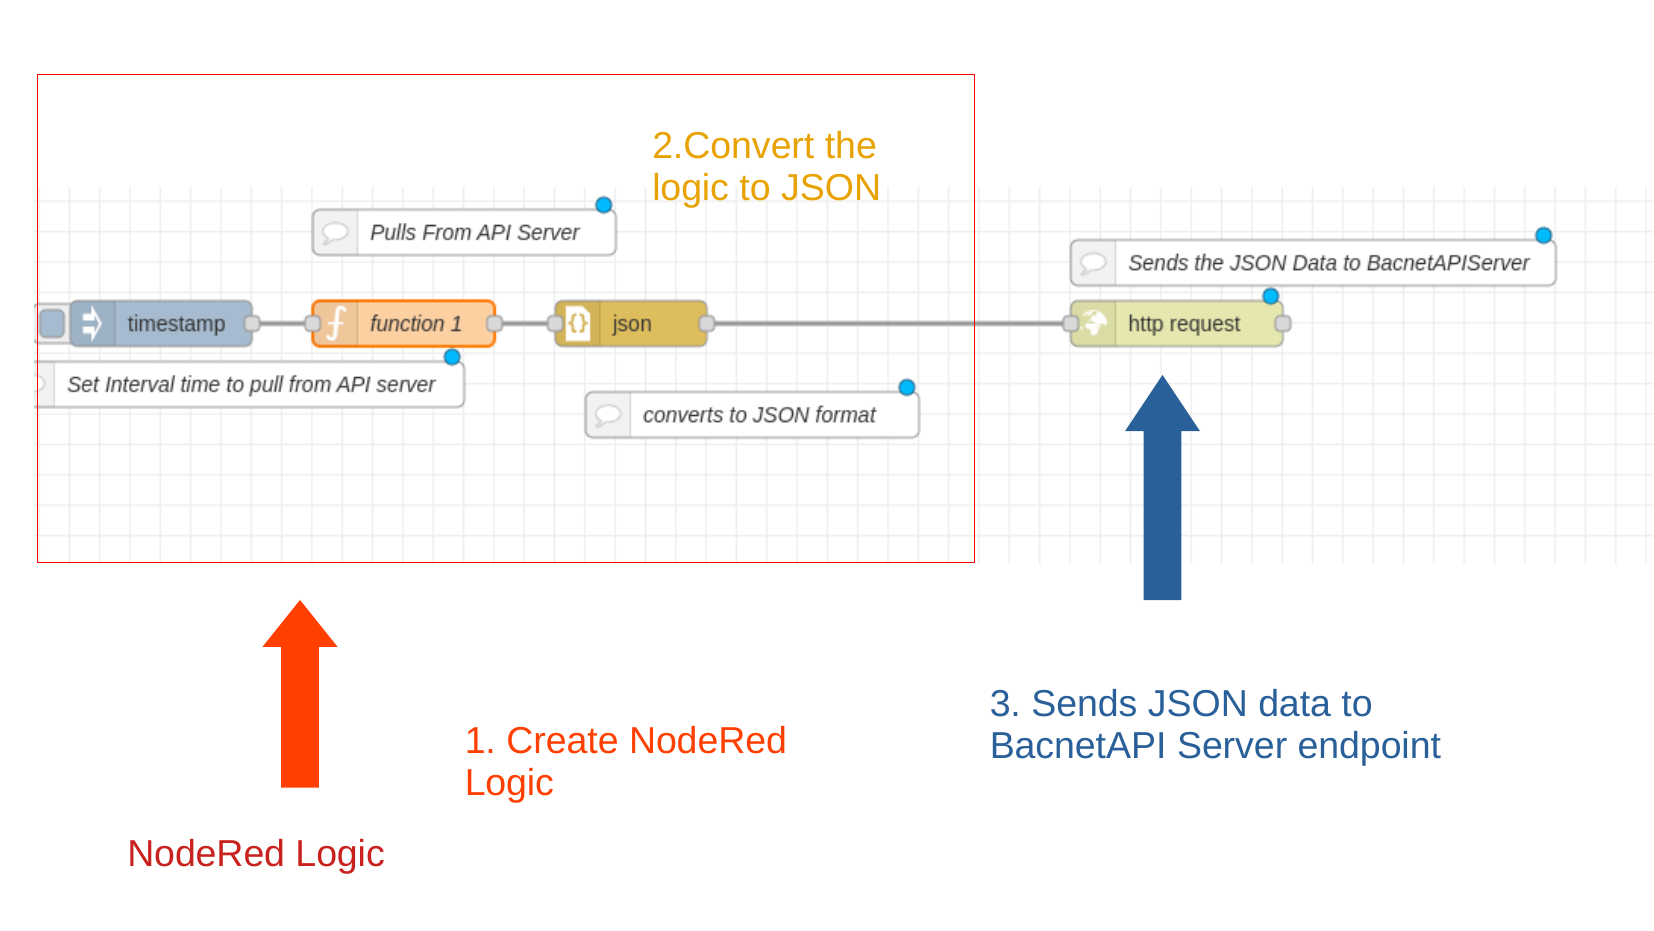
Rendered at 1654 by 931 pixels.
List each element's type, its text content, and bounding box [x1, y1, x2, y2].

picture [34, 187, 1654, 564]
text_box NodeRed Logic [112, 825, 601, 882]
text_box [1125, 375, 1201, 601]
text_box [262, 599, 338, 788]
text_box 1. Create NodeRed Logic [450, 712, 826, 812]
picture [38, 187, 974, 562]
text_box 2.Convert the logic to JSON [637, 117, 938, 301]
text_box 3. Sends JSON data to BacnetAPI Server endpoint [975, 675, 1538, 774]
